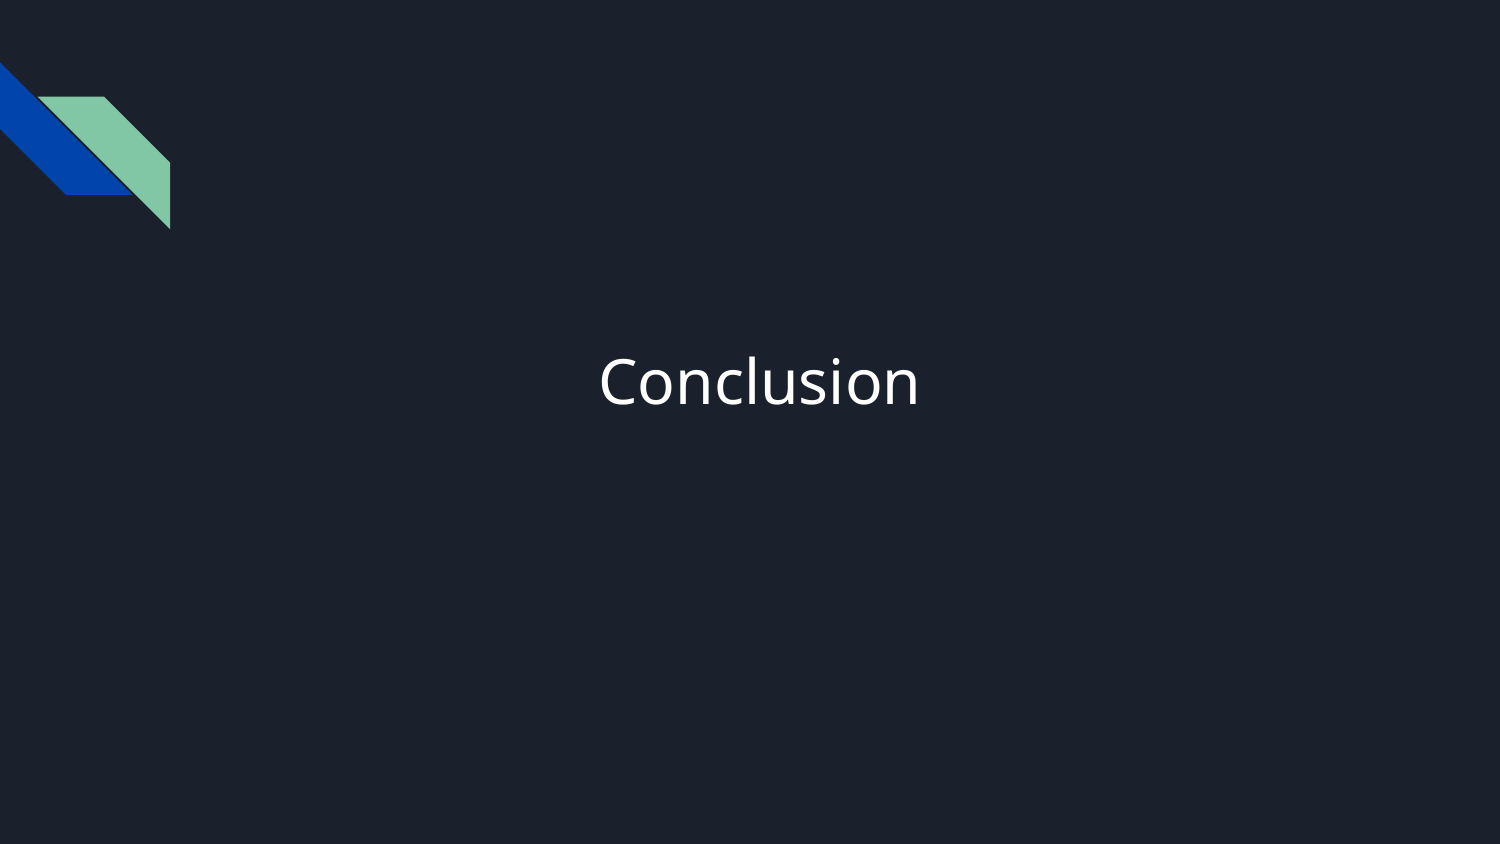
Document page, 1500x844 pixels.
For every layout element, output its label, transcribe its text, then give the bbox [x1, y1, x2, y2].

list Conclusion [197, 261, 1353, 739]
